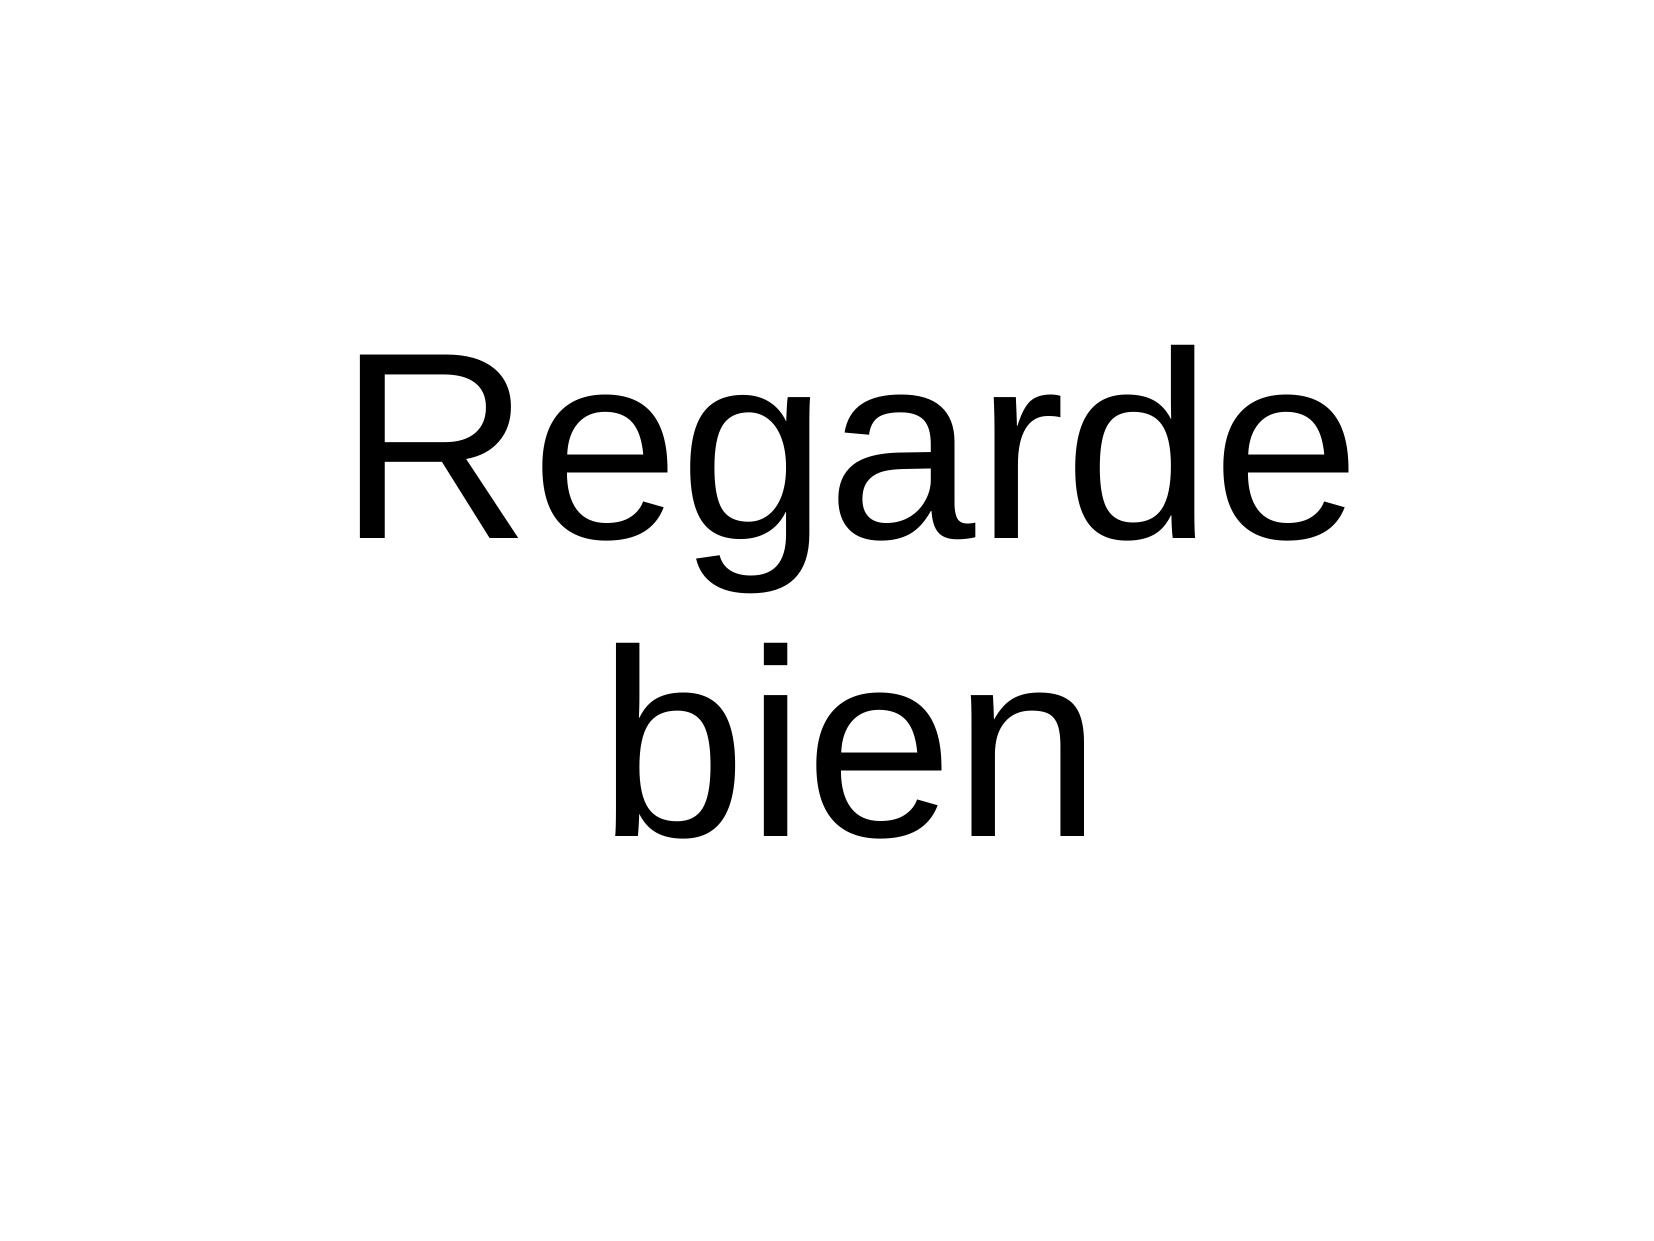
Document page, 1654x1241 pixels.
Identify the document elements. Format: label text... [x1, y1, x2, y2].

title Regarde bien [188, 0, 1512, 1241]
